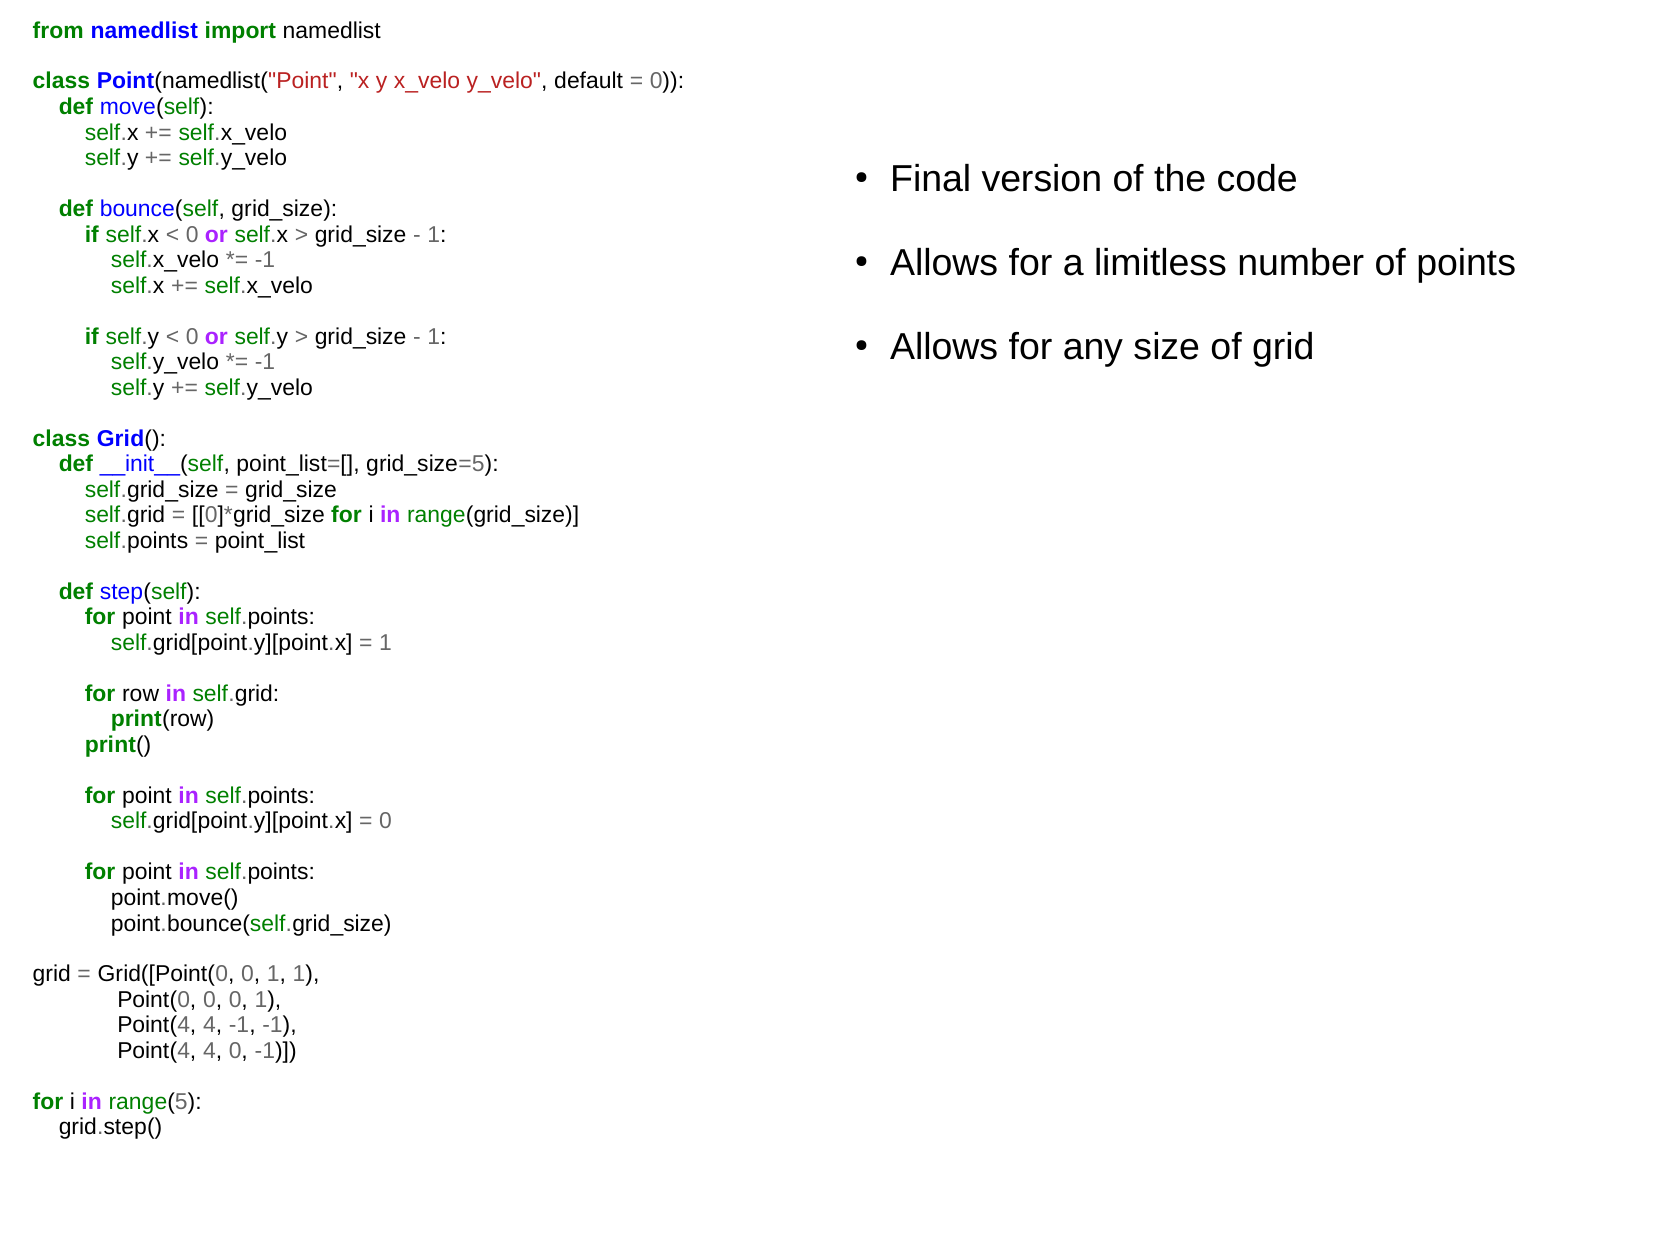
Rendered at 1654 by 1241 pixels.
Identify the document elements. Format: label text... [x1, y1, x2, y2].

text_box from namedlist import namedlist class Point(namedlist("Point", "x y x_velo y_velo", default = 0)): def move(self): self.x += self.x_velo self.y += self.y_velo def bounce(self, grid_size): if self.x < 0 or self.x > grid_size - 1: self.x_velo *= -1 self.x += self.x_velo if self.y < 0 or self.y > grid_size - 1: self.y_velo *= -1 self.y += self.y_velo class Grid(): def __init__(self, point_list=[], grid_size=5): self.grid_size = grid_size self.grid = [[0]*grid_size for i in range(grid_size)] self.points = point_list def step(self): for point in self.points: self.grid[point.y][point.x] = 1 for row in self.grid: print(row) print() for point in self.points: self.grid[point.y][point.x] = 0 for point in self.points: point.move() point.bounce(self.grid_size) grid = Grid([Point(0, 0, 1, 1), Point(0, 0, 0, 1), Point(4, 4, -1, -1), Point(4, 4, 0, -1)]) for i in range(5): grid.step() [18, 9, 811, 1241]
text_box Final version of the code Allows for a limitless number of points Allows for any size of grid [840, 150, 1532, 375]
